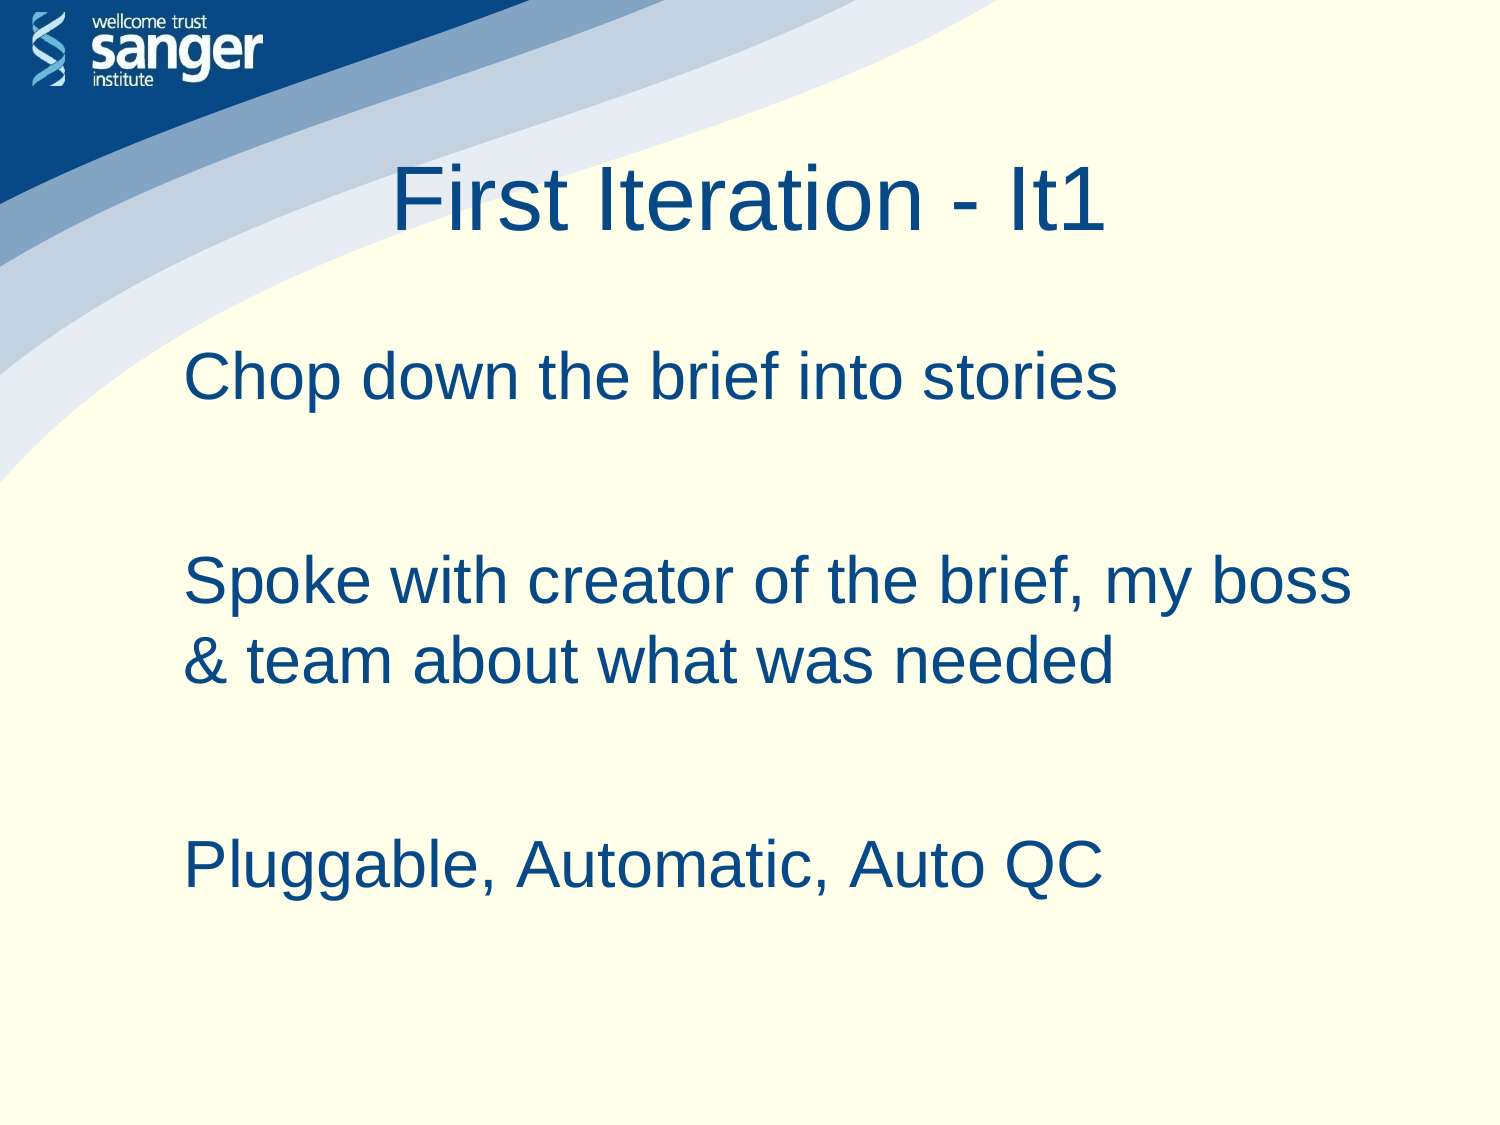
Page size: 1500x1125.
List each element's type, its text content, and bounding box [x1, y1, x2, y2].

title First Iteration - It1 [112, 75, 1388, 312]
picture [12, 12, 263, 86]
list Chop down the brief into stories Spoke with creator of the brief, my boss & team about what was needed Pluggable, Automatic, Auto QC [112, 324, 1388, 1001]
